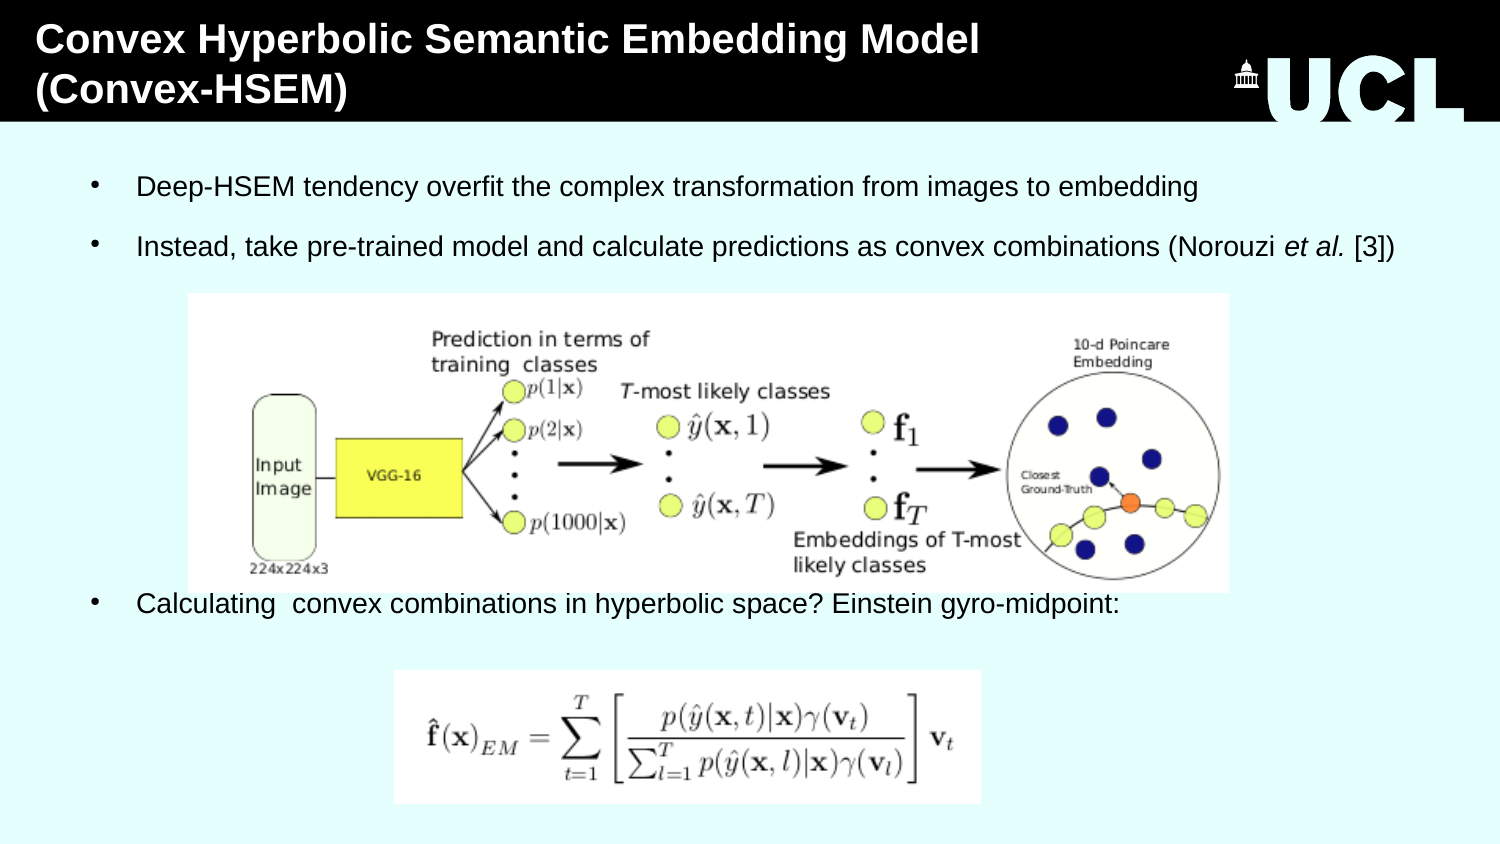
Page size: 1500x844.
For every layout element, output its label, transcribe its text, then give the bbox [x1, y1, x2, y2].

picture [1234, 59, 1259, 88]
picture [188, 293, 1229, 593]
list Deep-HSEM tendency overfit the complex transformation from images to embedding Instead, take pre-trained model and calculate predictions as convex combinations (Norouzi et al. [3]) Calculating convex combinations in hyperbolic space? Einstein gyro-midpoint: [75, 167, 1425, 658]
text_box Convex Hyperbolic Semantic Embedding Model (Convex-HSEM) [23, 11, 982, 112]
text_box [0, 0, 1500, 122]
picture [394, 670, 981, 804]
